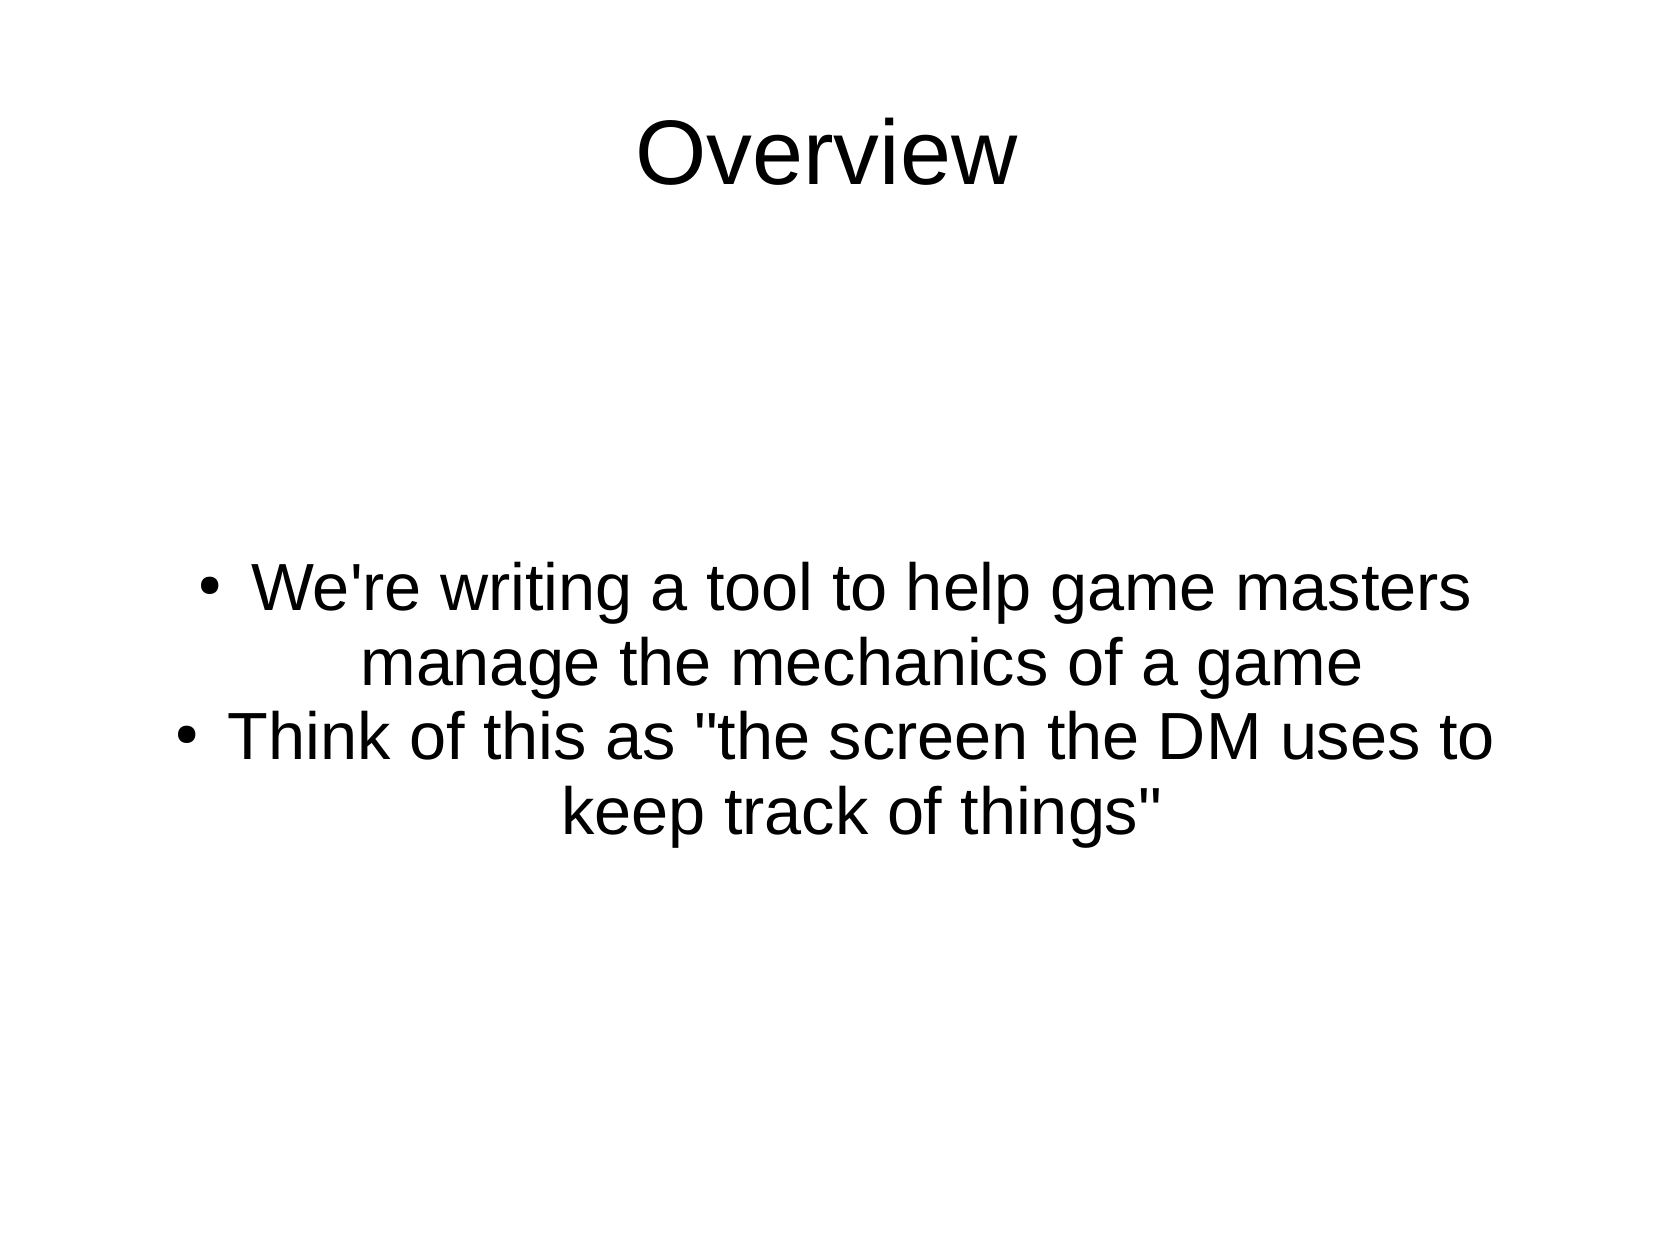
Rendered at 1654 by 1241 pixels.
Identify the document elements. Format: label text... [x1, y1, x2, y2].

subtitle We're writing a tool to help game masters manage the mechanics of a game Think of this as "the screen the DM uses to keep track of things" [82, 290, 1571, 1109]
title Overview [82, 49, 1571, 257]
